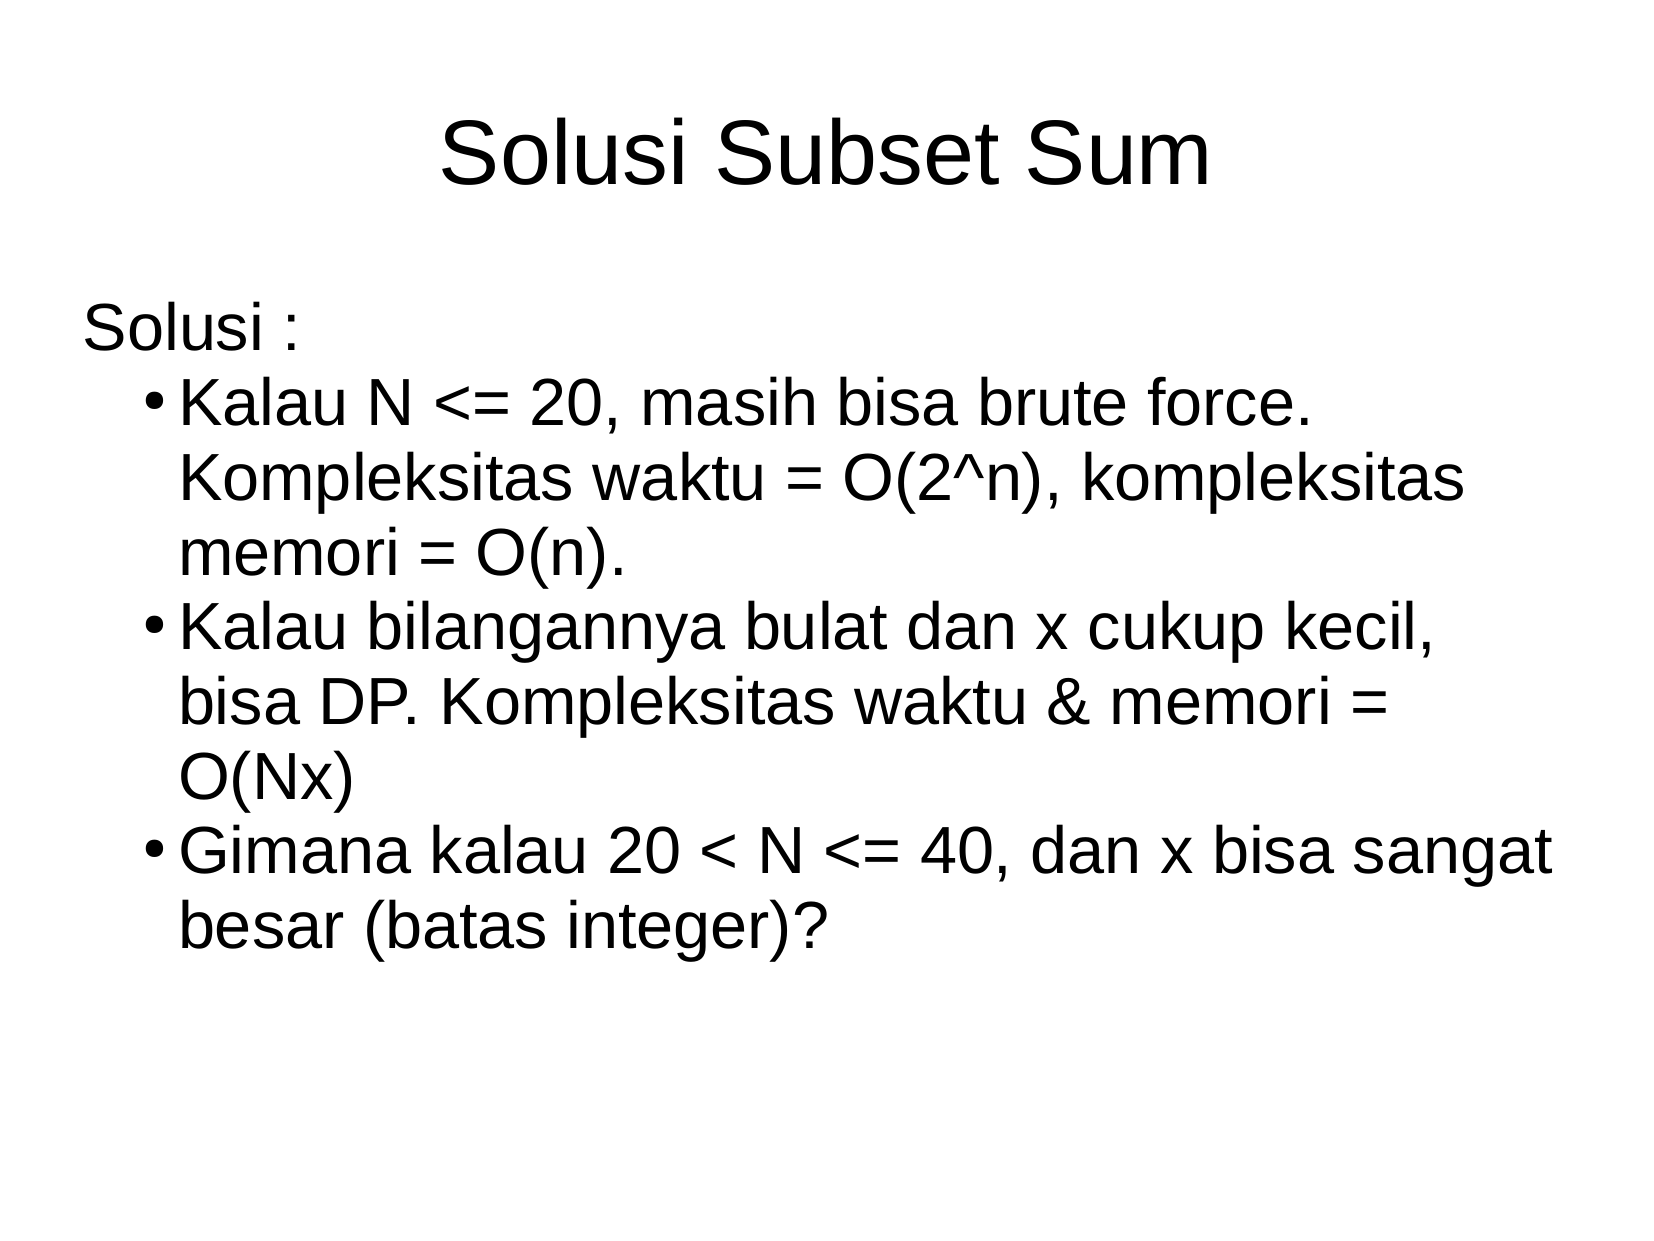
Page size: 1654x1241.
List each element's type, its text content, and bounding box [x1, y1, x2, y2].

subtitle Solusi : Kalau N <= 20, masih bisa brute force. Kompleksitas waktu = O(2^n), kompleksitas memori = O(n). Kalau bilangannya bulat dan x cukup kecil, bisa DP. Kompleksitas waktu & memori = O(Nx) Gimana kalau 20 < N <= 40, dan x bisa sangat besar (batas integer)? [82, 290, 1571, 1010]
title Solusi Subset Sum [82, 49, 1571, 257]
